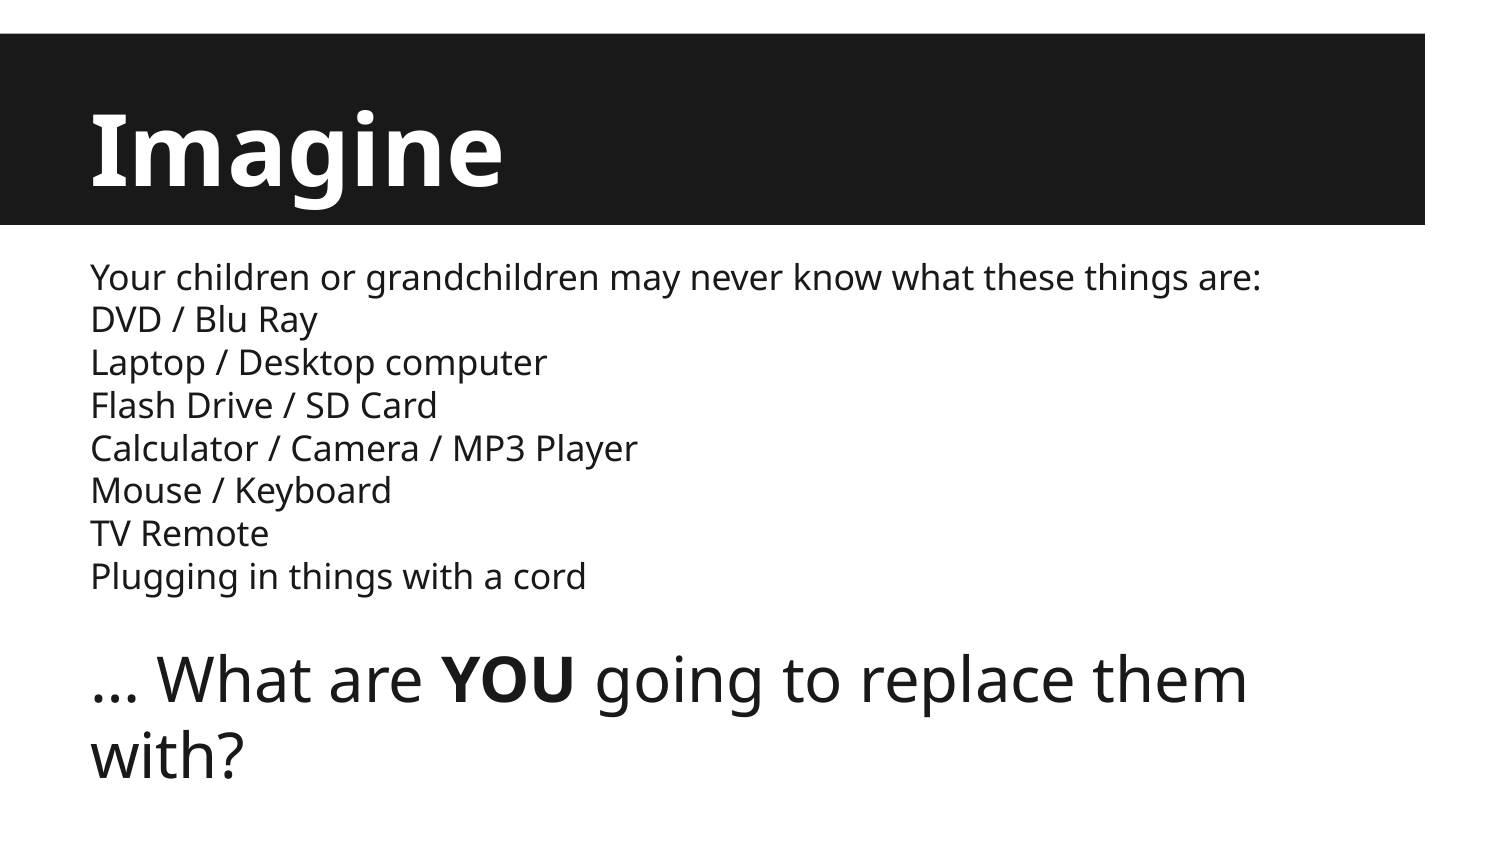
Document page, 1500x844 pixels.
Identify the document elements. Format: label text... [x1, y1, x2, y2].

title Imagine [75, 33, 1425, 221]
list Your children or grandchildren may never know what these things are: DVD / Blu Ray Laptop / Desktop computer Flash Drive / SD Card Calculator / Camera / MP3 Player Mouse / Keyboard TV Remote Plugging in things with a cord … What are YOU going to replace them with? [75, 239, 1425, 808]
